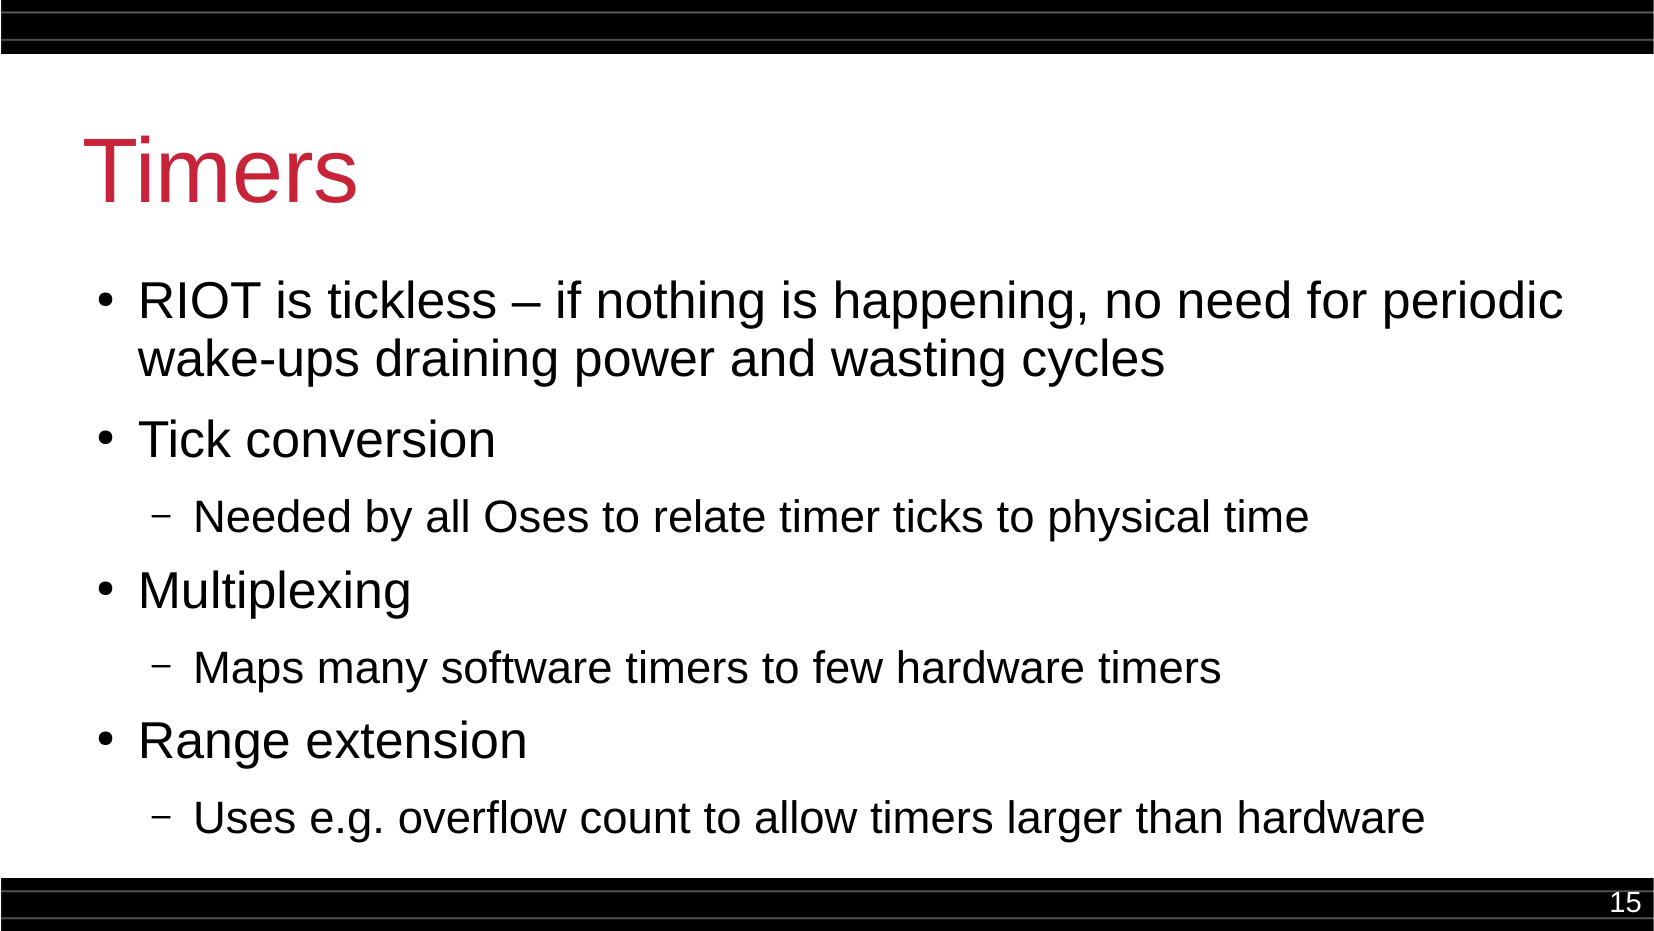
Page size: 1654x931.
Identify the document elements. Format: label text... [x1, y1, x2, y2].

list RIOT is tickless – if nothing is happening, no need for periodic wake-ups draining power and wasting cycles Tick conversion Needed by all Oses to relate timer ticks to physical time Multiplexing Maps many software timers to few hardware timers Range extension Uses e.g. overflow count to allow timers larger than hardware [82, 271, 1571, 851]
title Timers [82, 92, 1571, 249]
picture [1, 0, 1654, 54]
picture [1, 878, 1654, 931]
